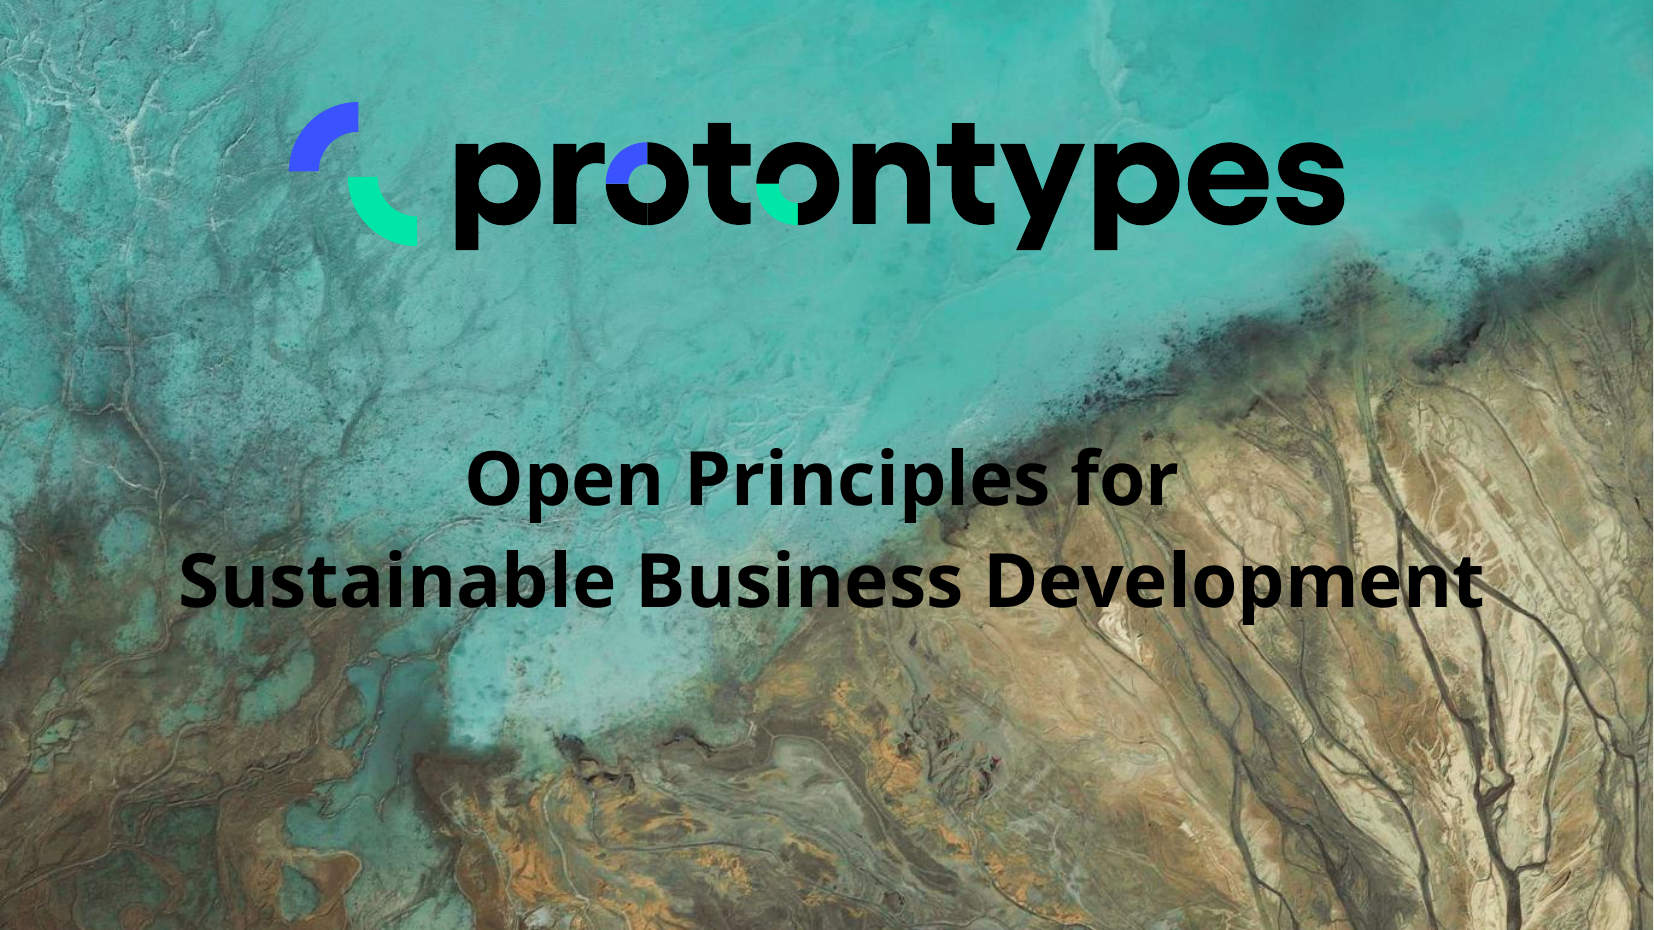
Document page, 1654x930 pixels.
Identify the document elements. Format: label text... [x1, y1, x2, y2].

picture [0, 0, 1654, 930]
title Open Principles for Sustainable Business Development [88, 406, 1577, 649]
